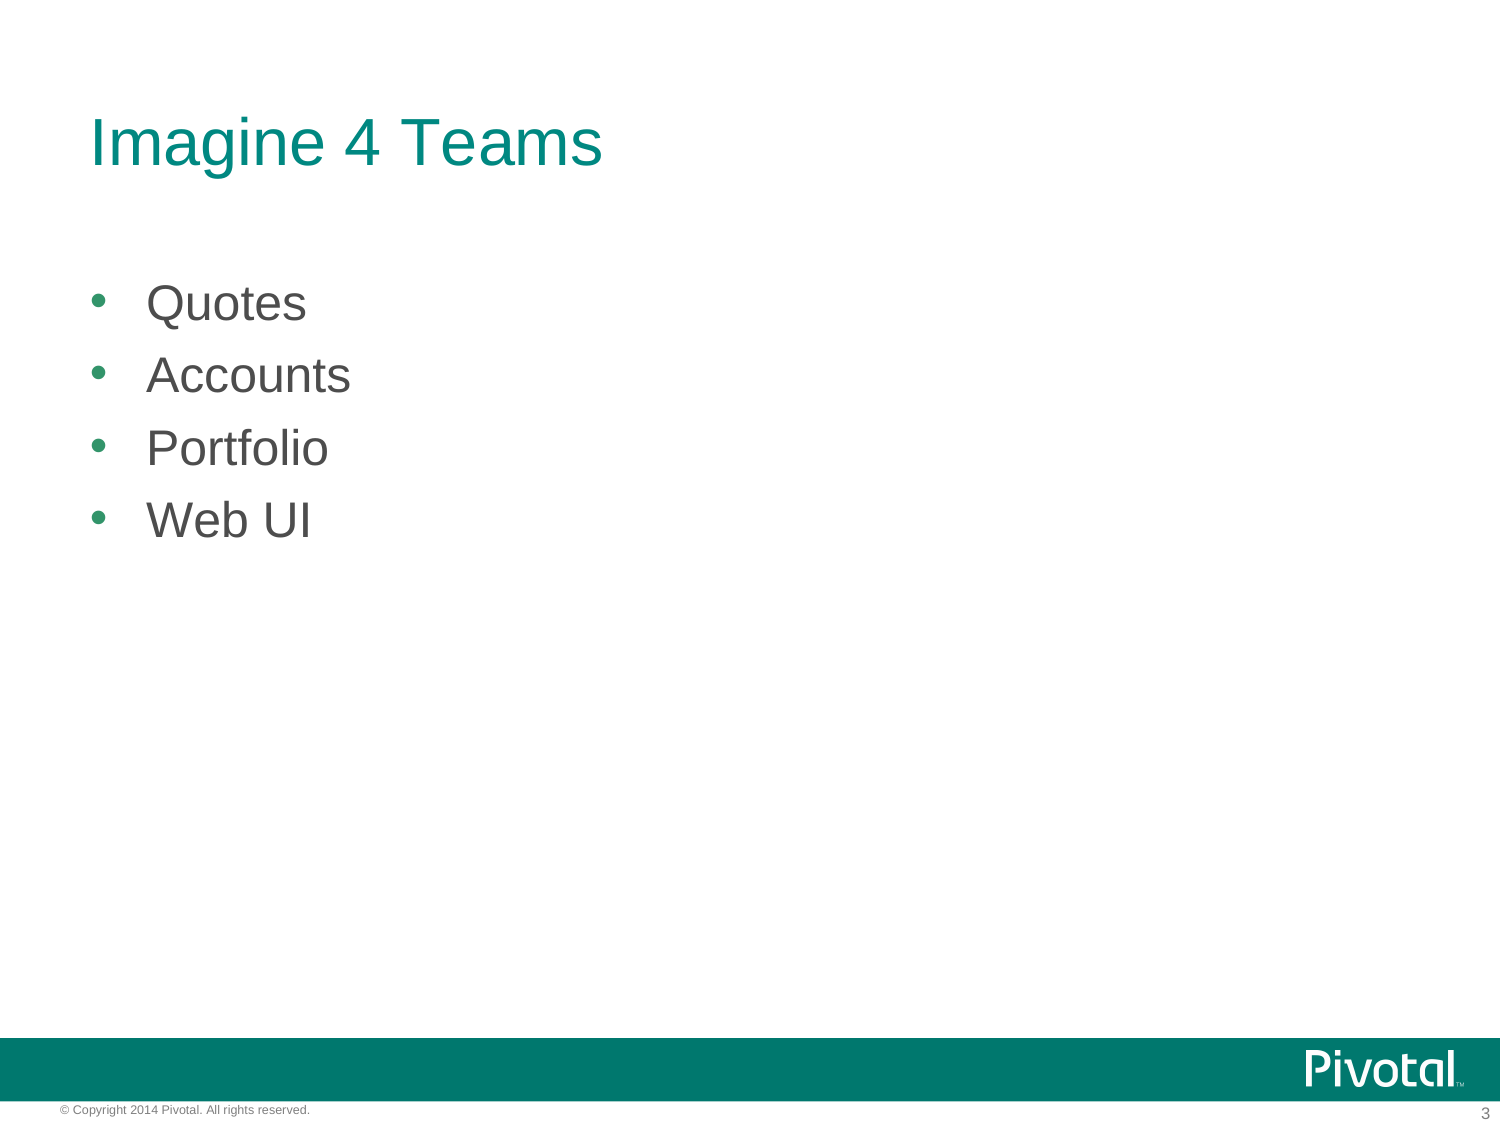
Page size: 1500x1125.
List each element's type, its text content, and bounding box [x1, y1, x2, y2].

list Quotes Accounts Portfolio Web UI [75, 262, 1425, 1005]
title Imagine 4 Teams [75, 45, 1425, 233]
picture [1306, 1050, 1464, 1087]
